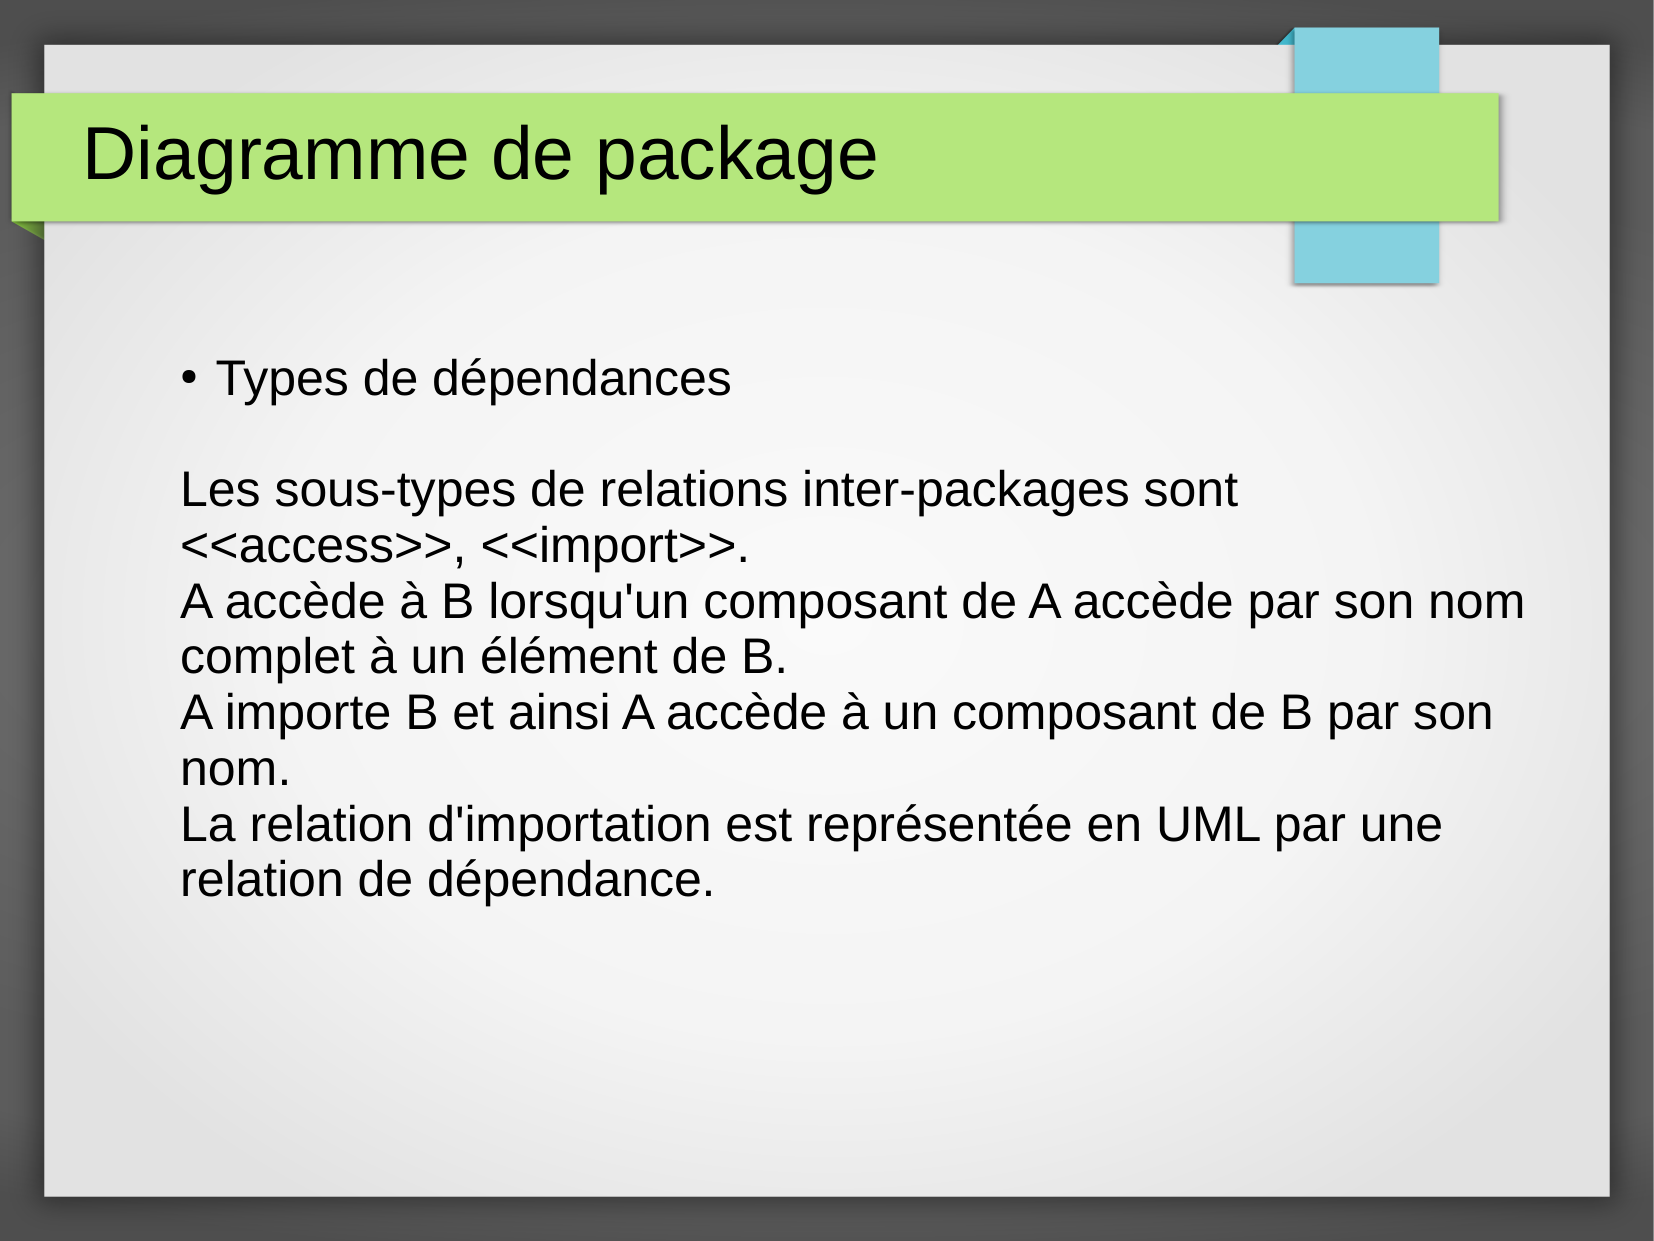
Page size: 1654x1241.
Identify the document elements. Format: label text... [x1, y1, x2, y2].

title Diagramme de package [82, 94, 1264, 213]
text_box Types de dépendances Les sous-types de relations inter-packages sont <<access>>, <<import>>. A accède à B lorsqu'un composant de A accède par son nom complet à un élément de B. A importe B et ainsi A accède à un composant de B par son nom. La relation d'importation est représentée en UML par une relation de dépendance. [165, 342, 1548, 1146]
picture [0, 0, 1654, 1241]
